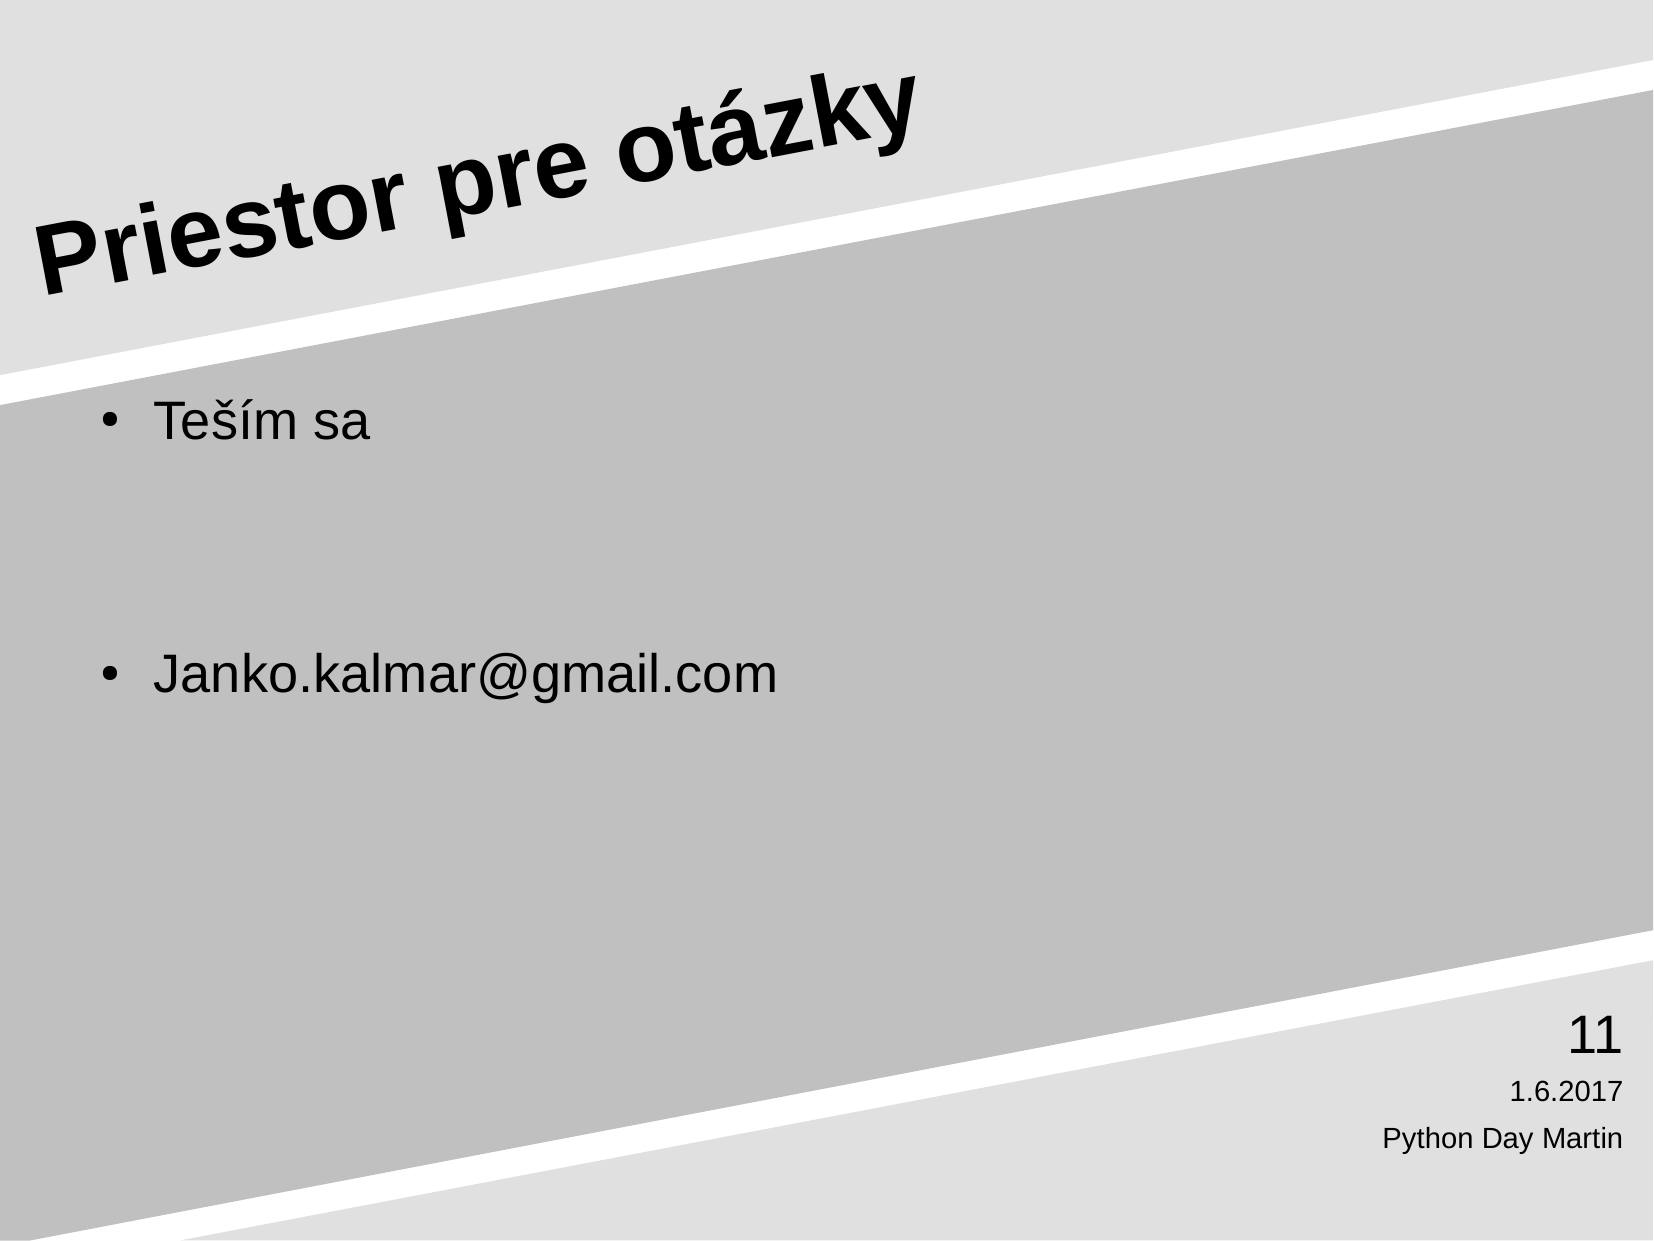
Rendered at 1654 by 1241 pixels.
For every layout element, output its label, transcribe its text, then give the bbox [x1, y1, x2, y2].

title Priestor pre otázky [17, 0, 1518, 365]
list Teším sa Janko.kalmar@gmail.com [82, 390, 1538, 1036]
